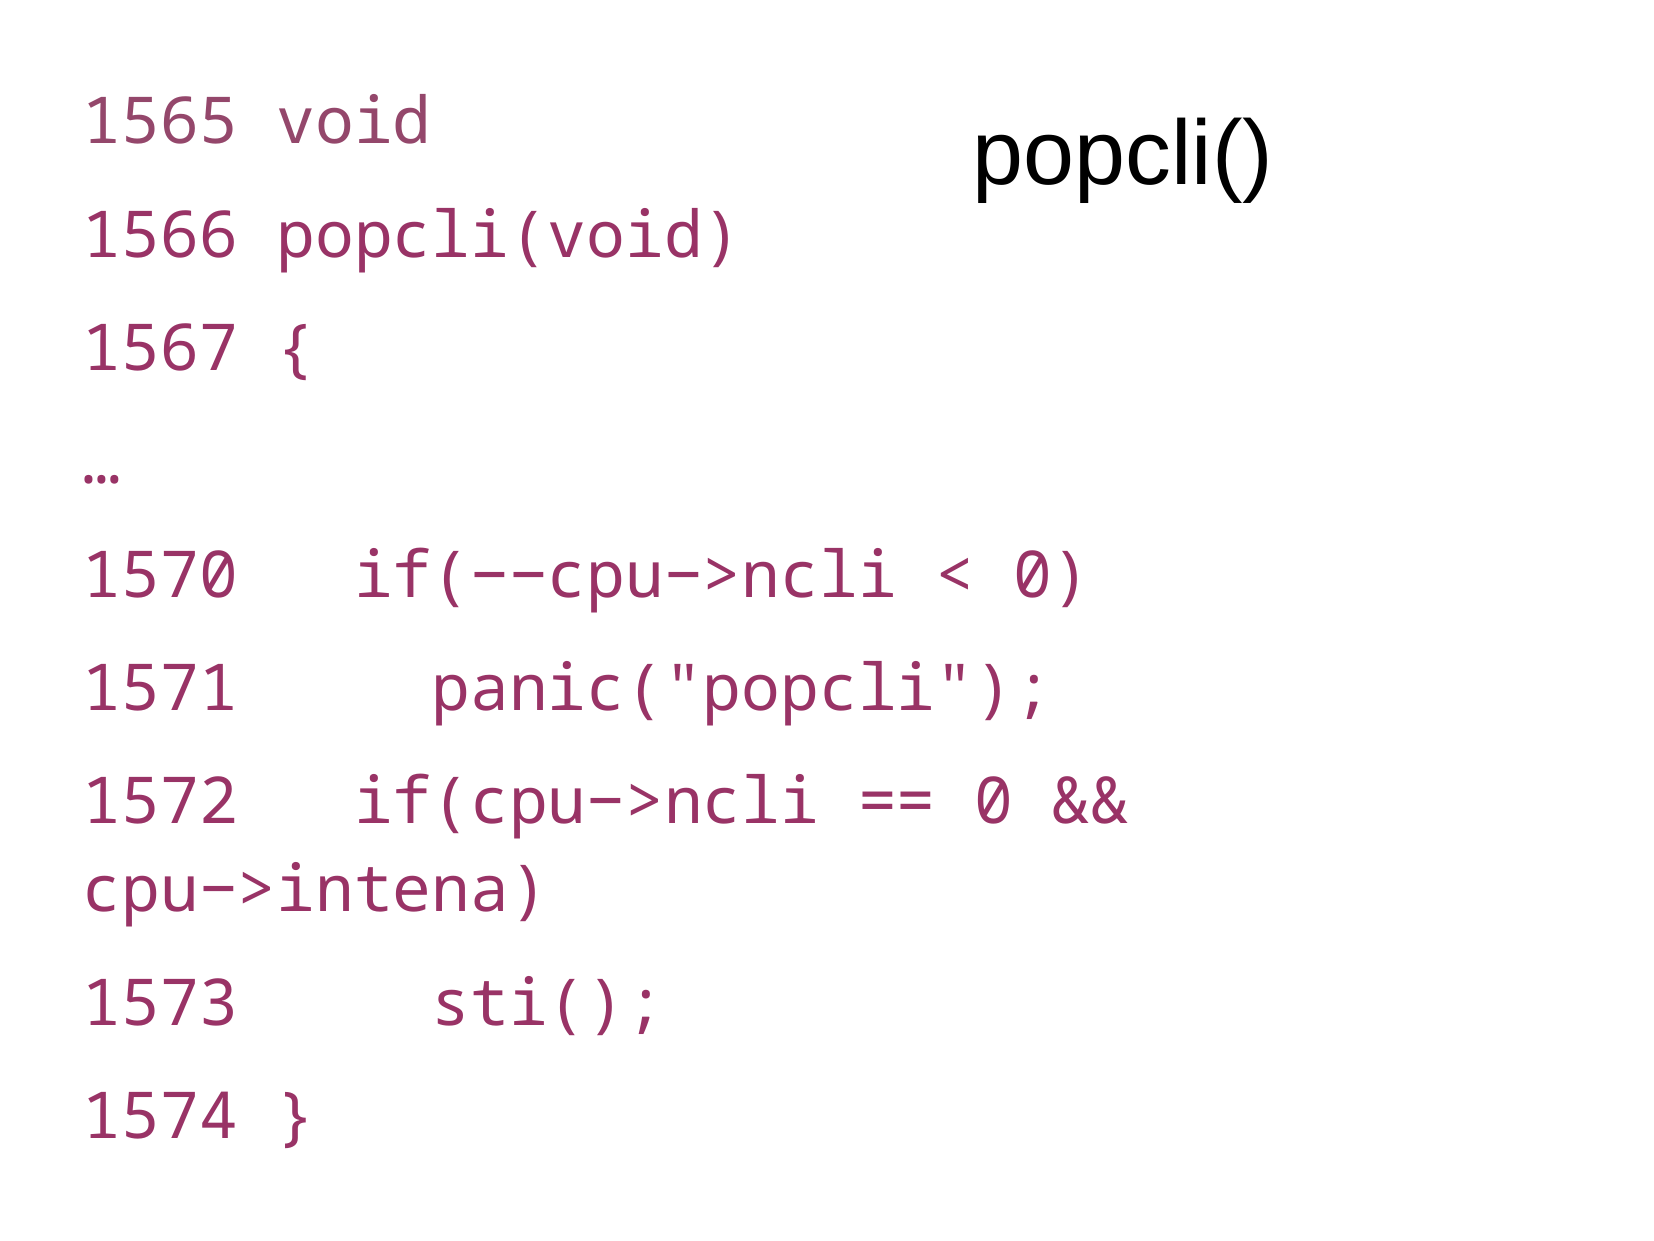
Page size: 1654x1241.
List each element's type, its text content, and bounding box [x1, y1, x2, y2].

list 1565 void 1566 popcli(void) 1567 { … 1570 if(−−cpu−>ncli < 0) 1571 panic("popcli"); 1572 if(cpu−>ncli == 0 && cpu−>intena) 1573 sti(); 1574 } [82, 75, 1571, 1163]
title popcli() [675, 49, 1571, 257]
